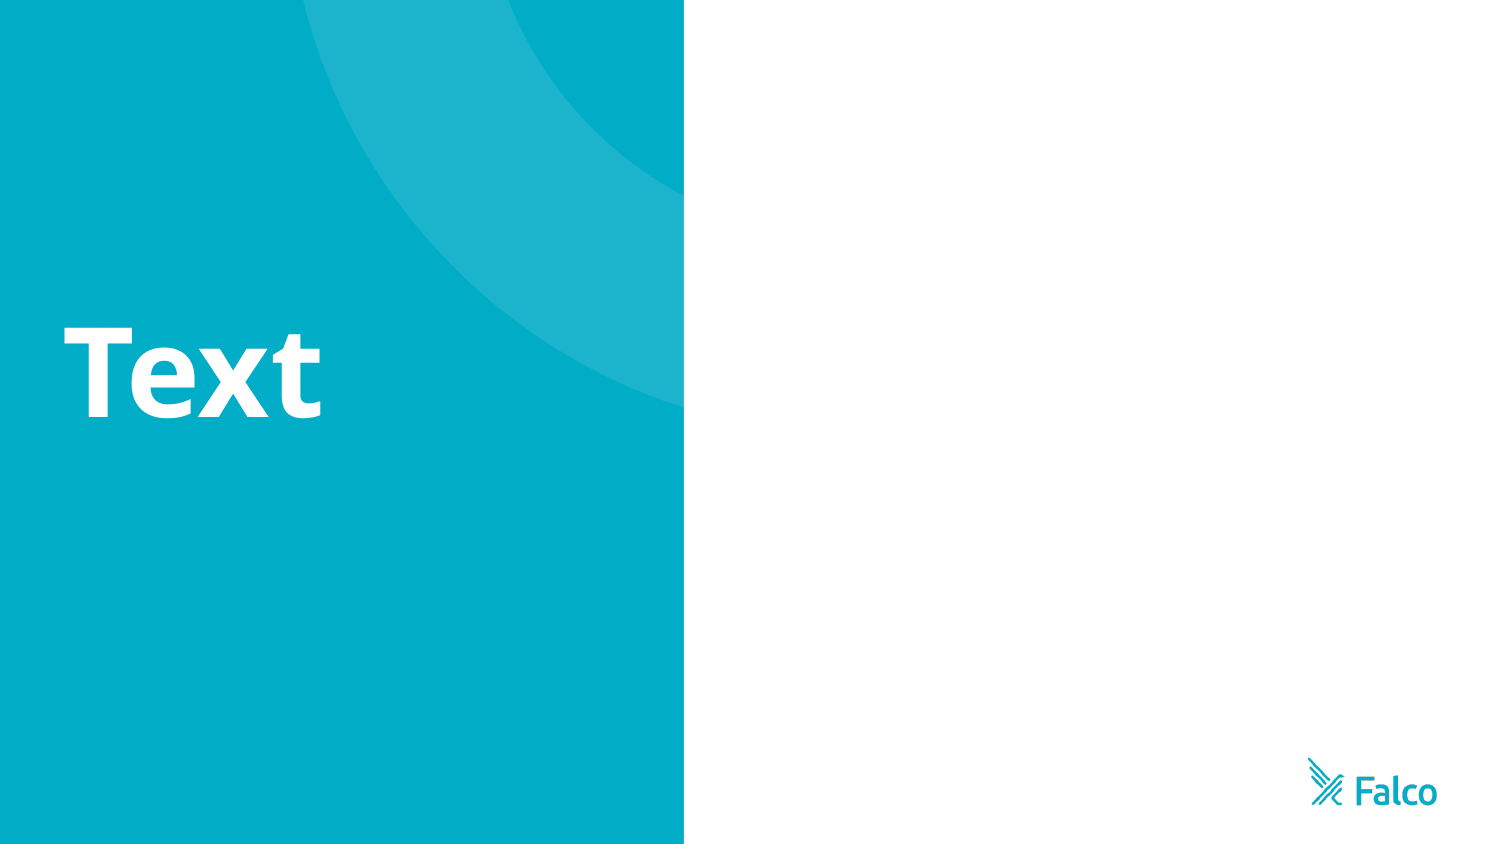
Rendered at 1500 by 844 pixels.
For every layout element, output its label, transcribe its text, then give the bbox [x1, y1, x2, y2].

picture [1306, 756, 1438, 807]
title Text [62, 292, 600, 452]
picture [0, 0, 684, 844]
